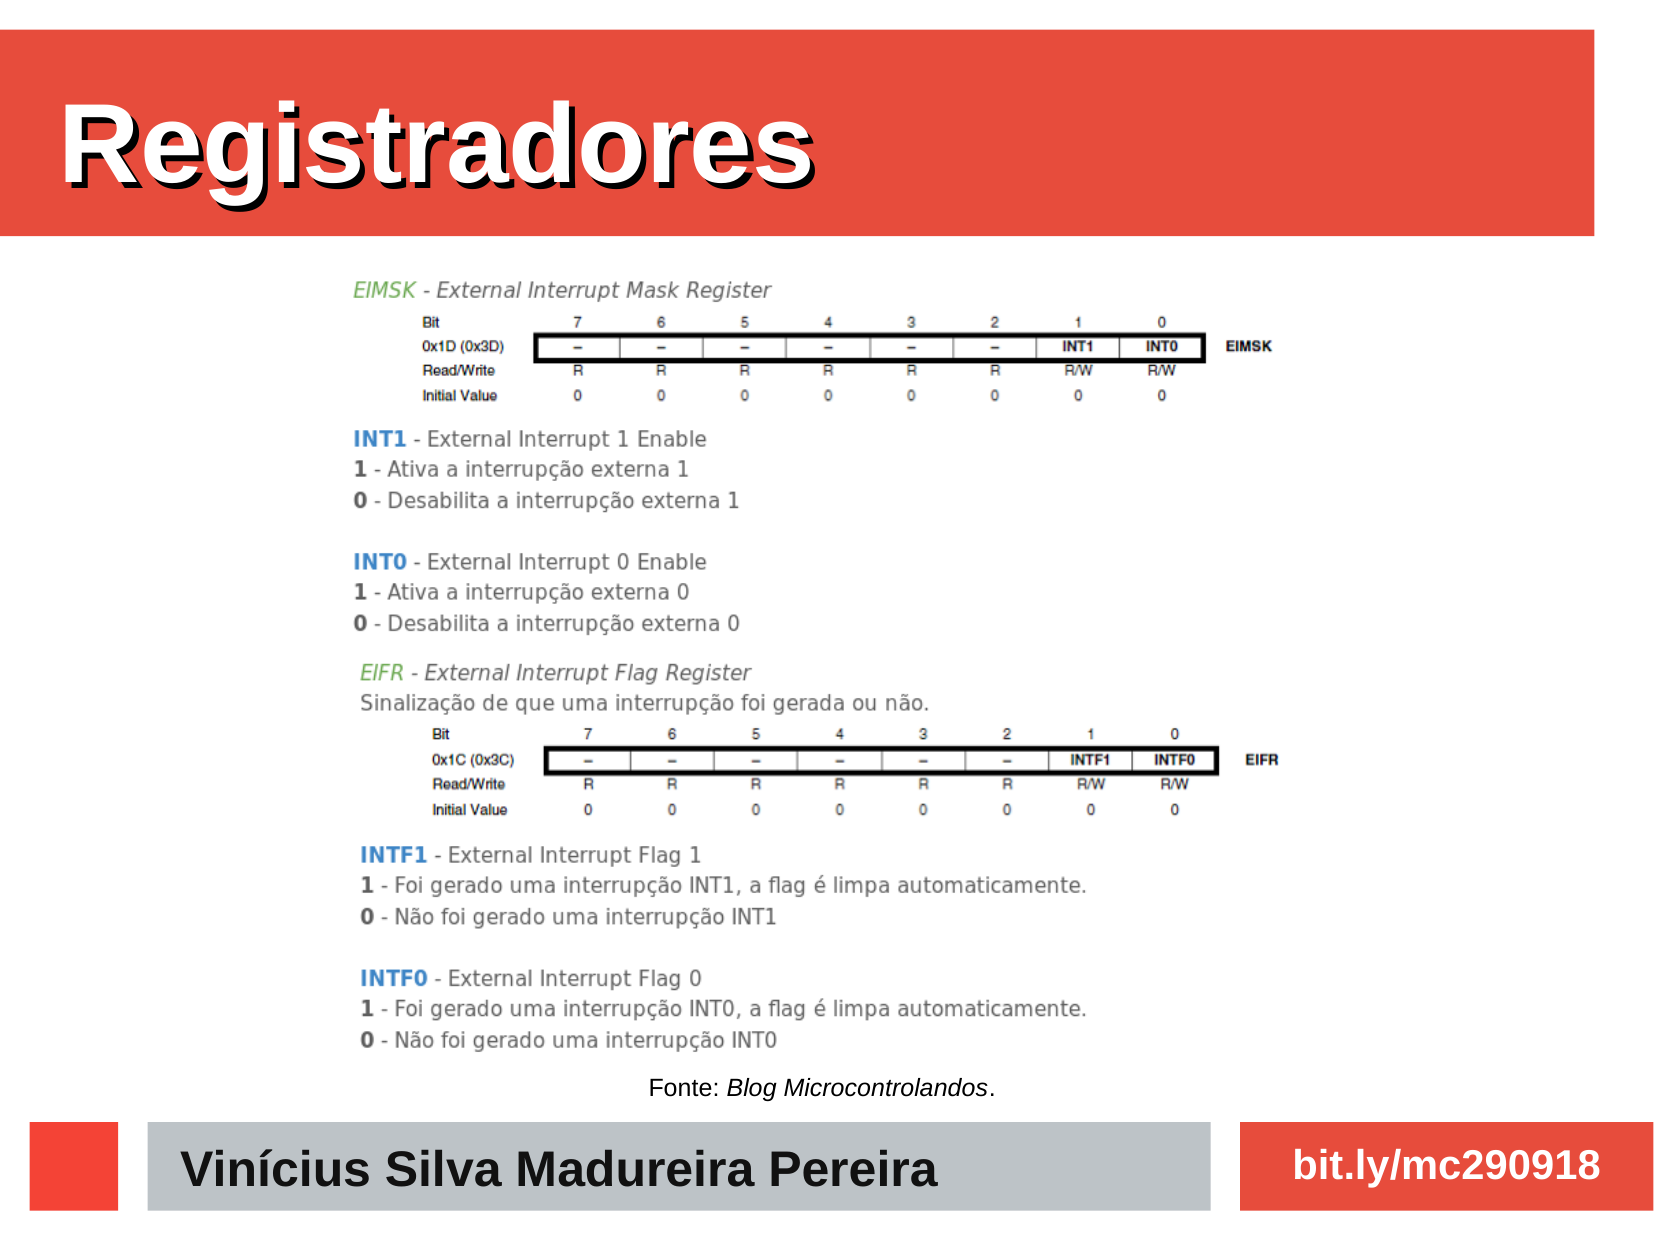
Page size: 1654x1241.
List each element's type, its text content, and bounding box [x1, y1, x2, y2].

text_box Vinícius Silva Madureira Pereira [165, 1133, 1170, 1205]
picture [318, 242, 1296, 1063]
title Registradores [59, 59, 1595, 207]
text_box bit.ly/mc290918 [1228, 1133, 1654, 1205]
